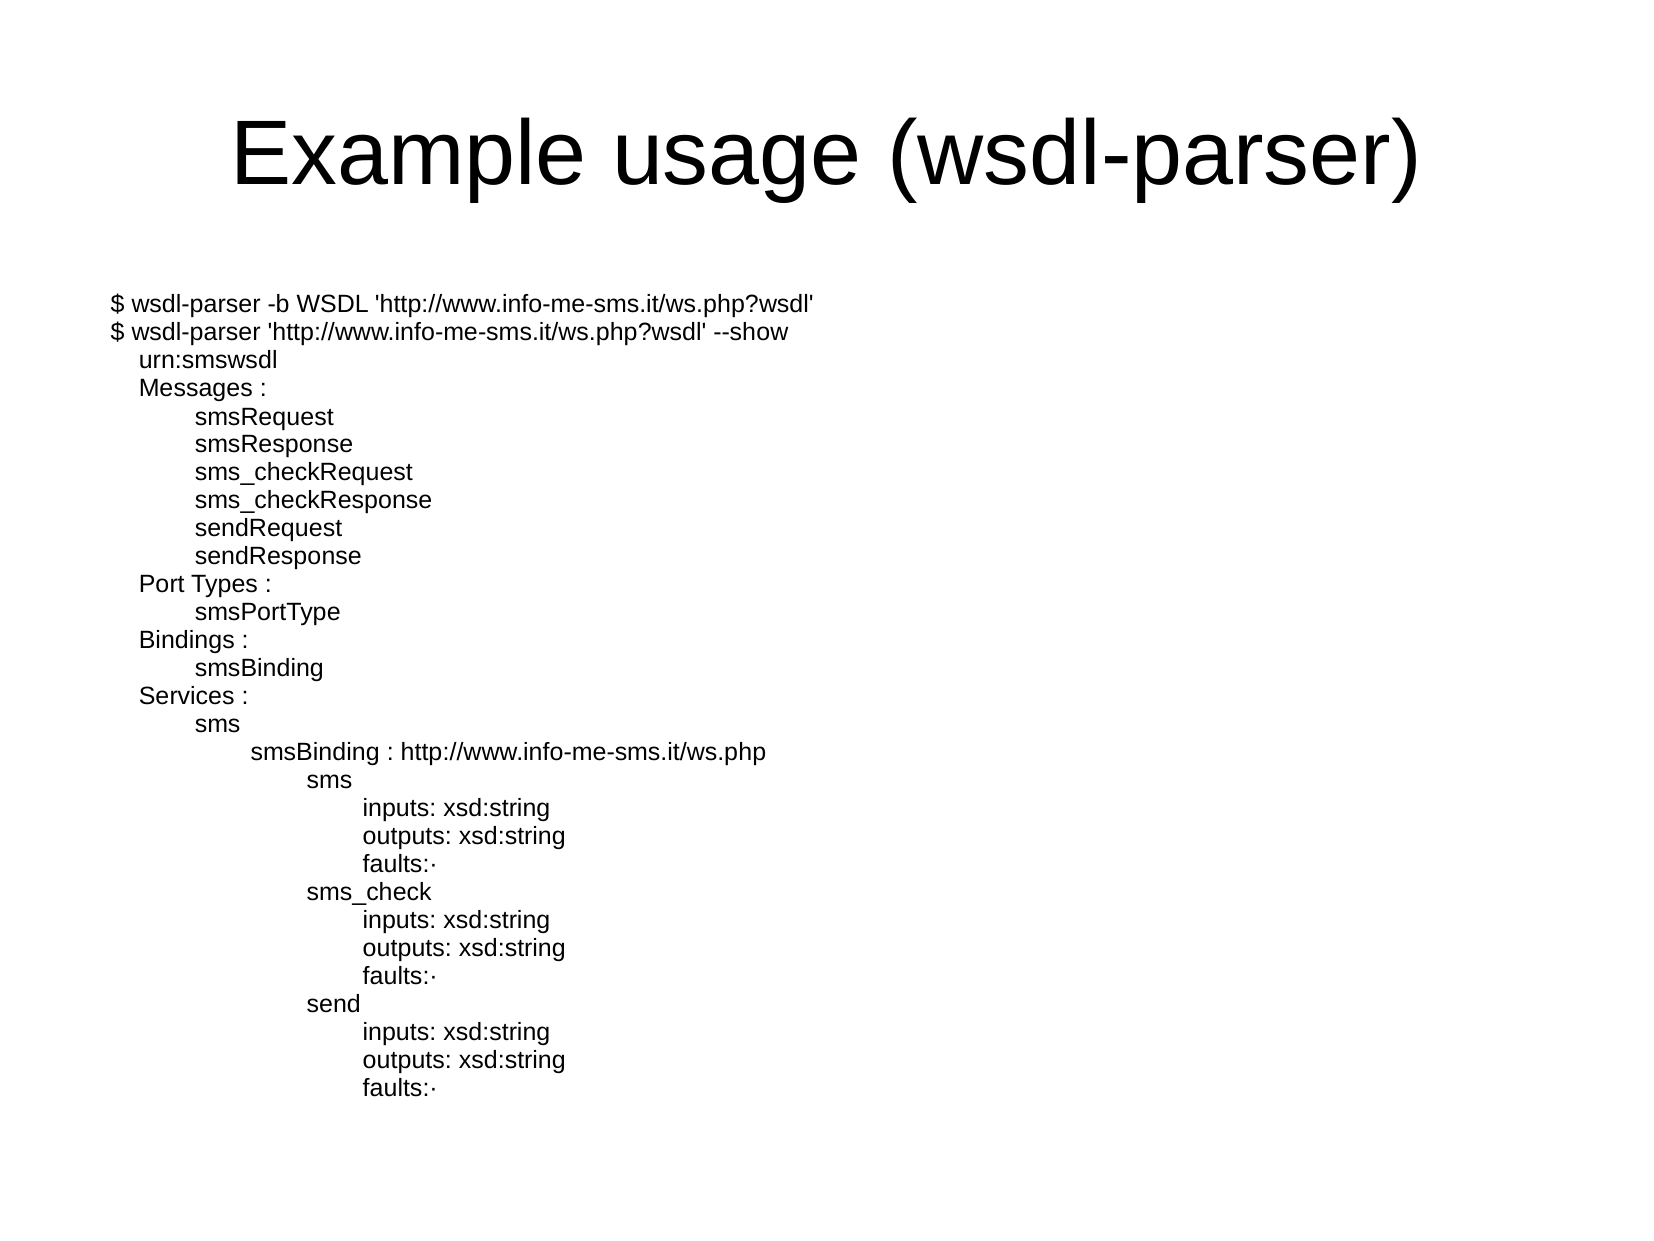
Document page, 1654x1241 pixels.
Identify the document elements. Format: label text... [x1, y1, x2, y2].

title Example usage (wsdl-parser) [82, 49, 1571, 257]
text_box [82, 290, 1571, 1170]
